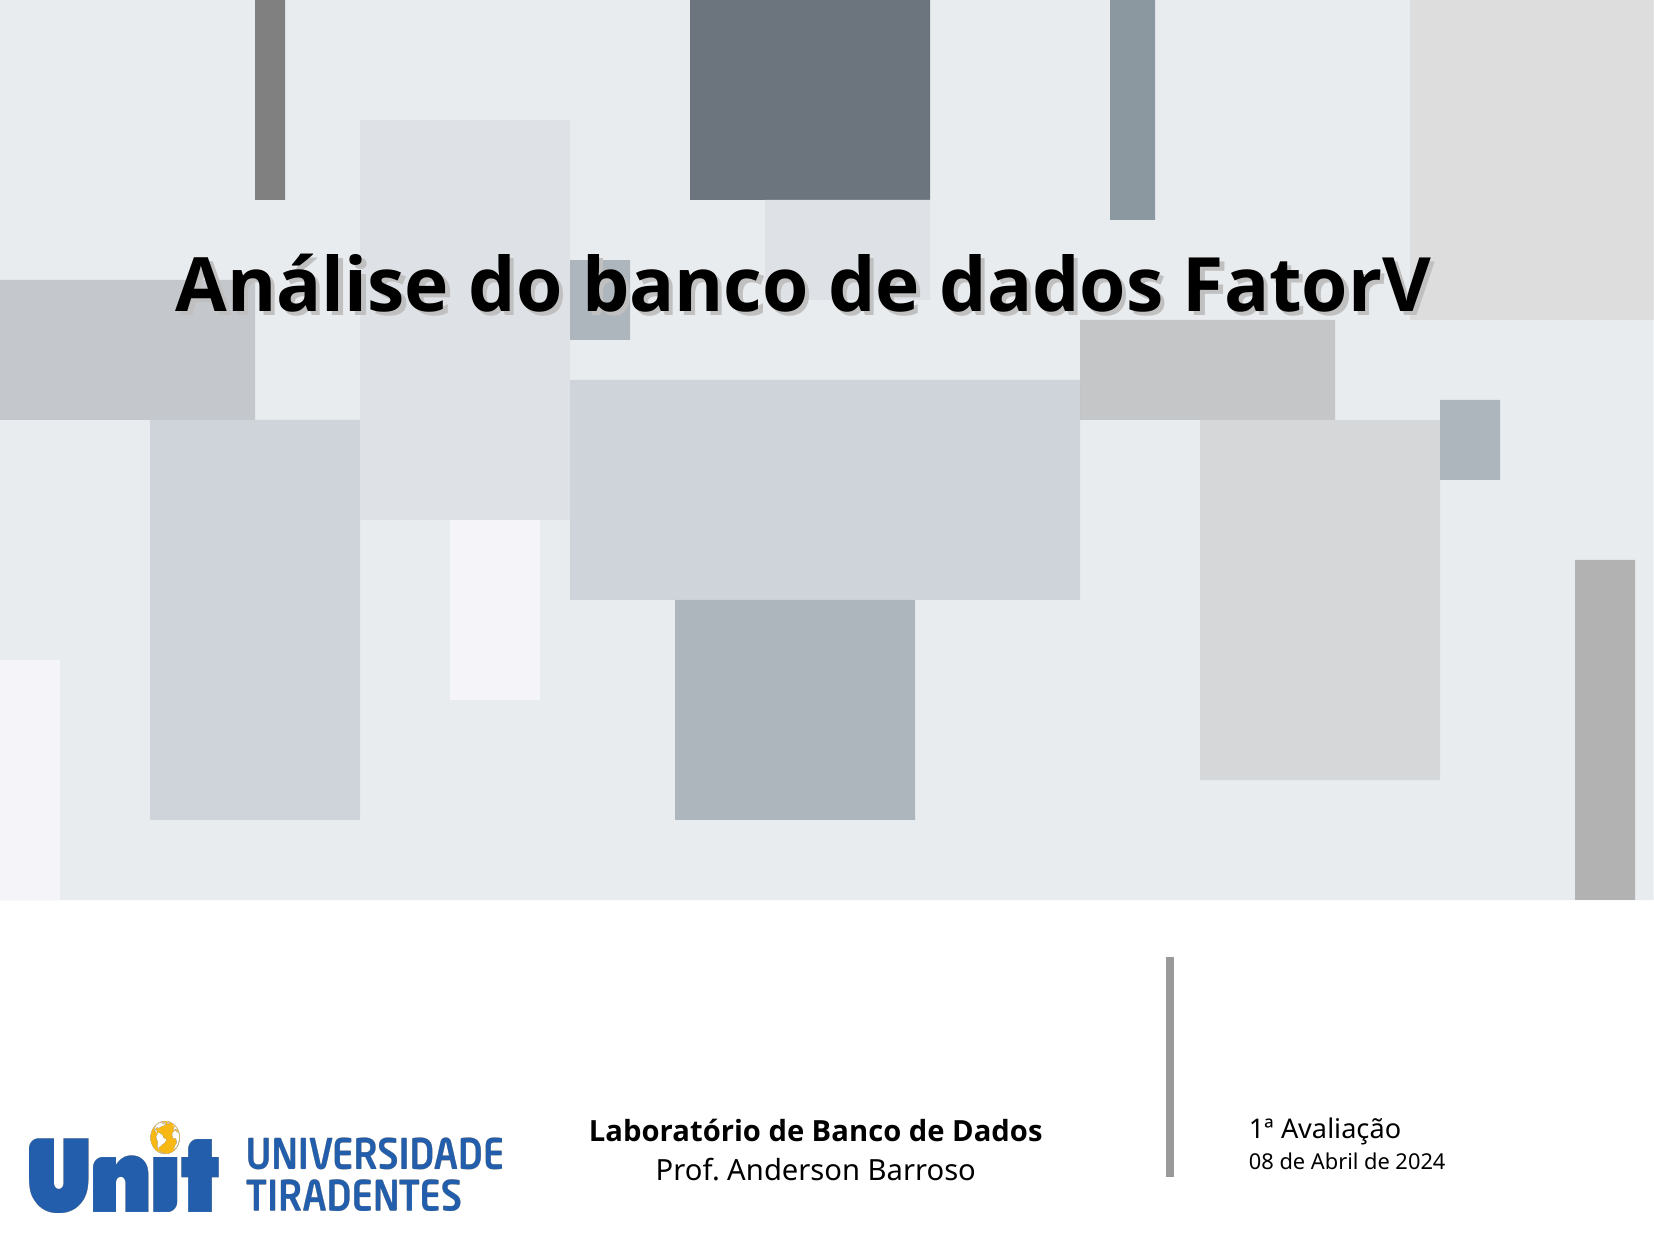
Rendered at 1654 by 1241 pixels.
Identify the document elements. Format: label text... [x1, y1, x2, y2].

text_box Laboratório de Banco de Dados Prof. Anderson Barroso [568, 1102, 1063, 1241]
text_box 1ª Avaliação 08 de Abril de 2024 [1234, 1102, 1625, 1211]
text_box Análise do banco de dados FatorV [59, 223, 1447, 443]
picture [29, 1121, 502, 1213]
